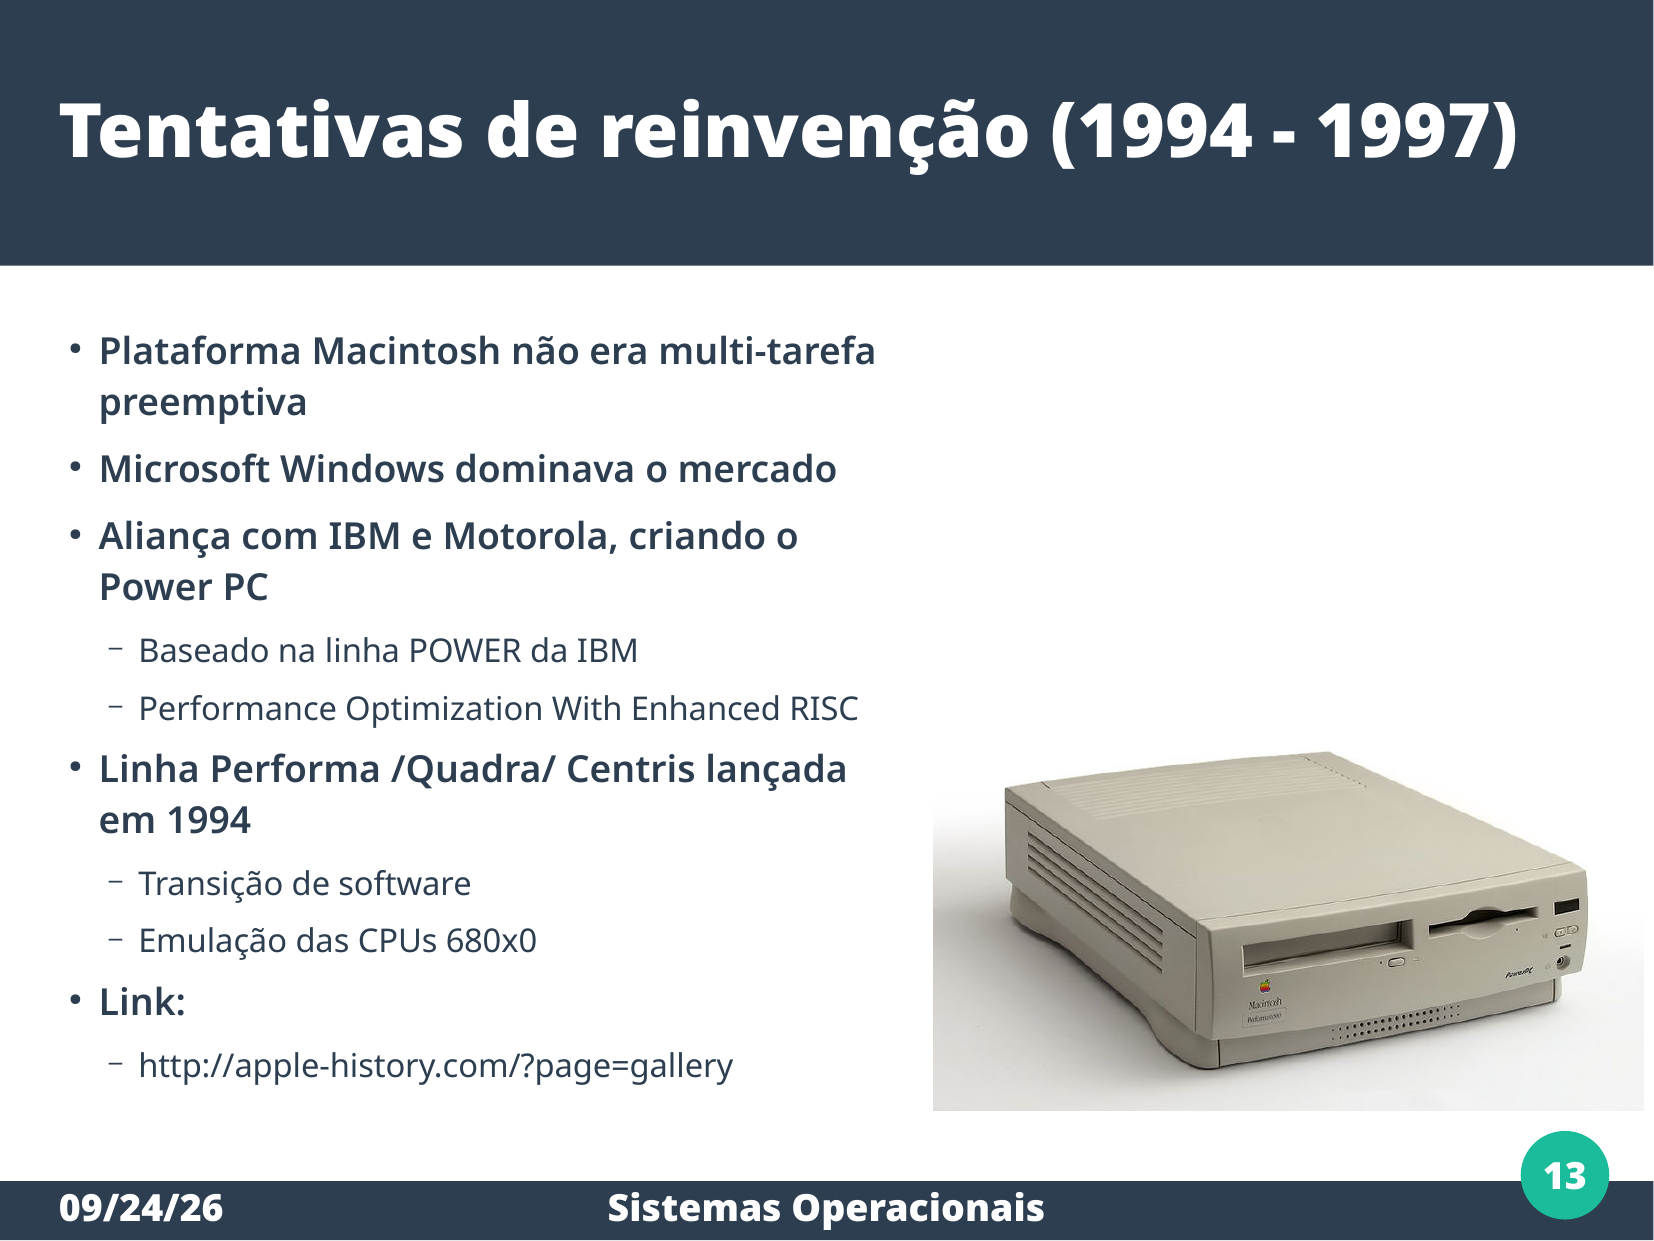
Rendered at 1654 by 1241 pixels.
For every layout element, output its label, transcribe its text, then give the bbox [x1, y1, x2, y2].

title Tentativas de reinvenção (1994 - 1997) [59, 49, 1595, 207]
picture [933, 708, 1644, 1111]
text_box [192, 910, 227, 989]
list Plataforma Macintosh não era multi-tarefa preemptiva Microsoft Windows dominava o mercado Aliança com IBM e Motorola, criando o Power PC Baseado na linha POWER da IBM Performance Optimization With Enhanced RISC Linha Performa /Quadra/ Centris lançada em 1994 Transição de software Emulação das CPUs 680x0 Link: http://apple-history.com/?page=gallery [59, 324, 910, 1099]
